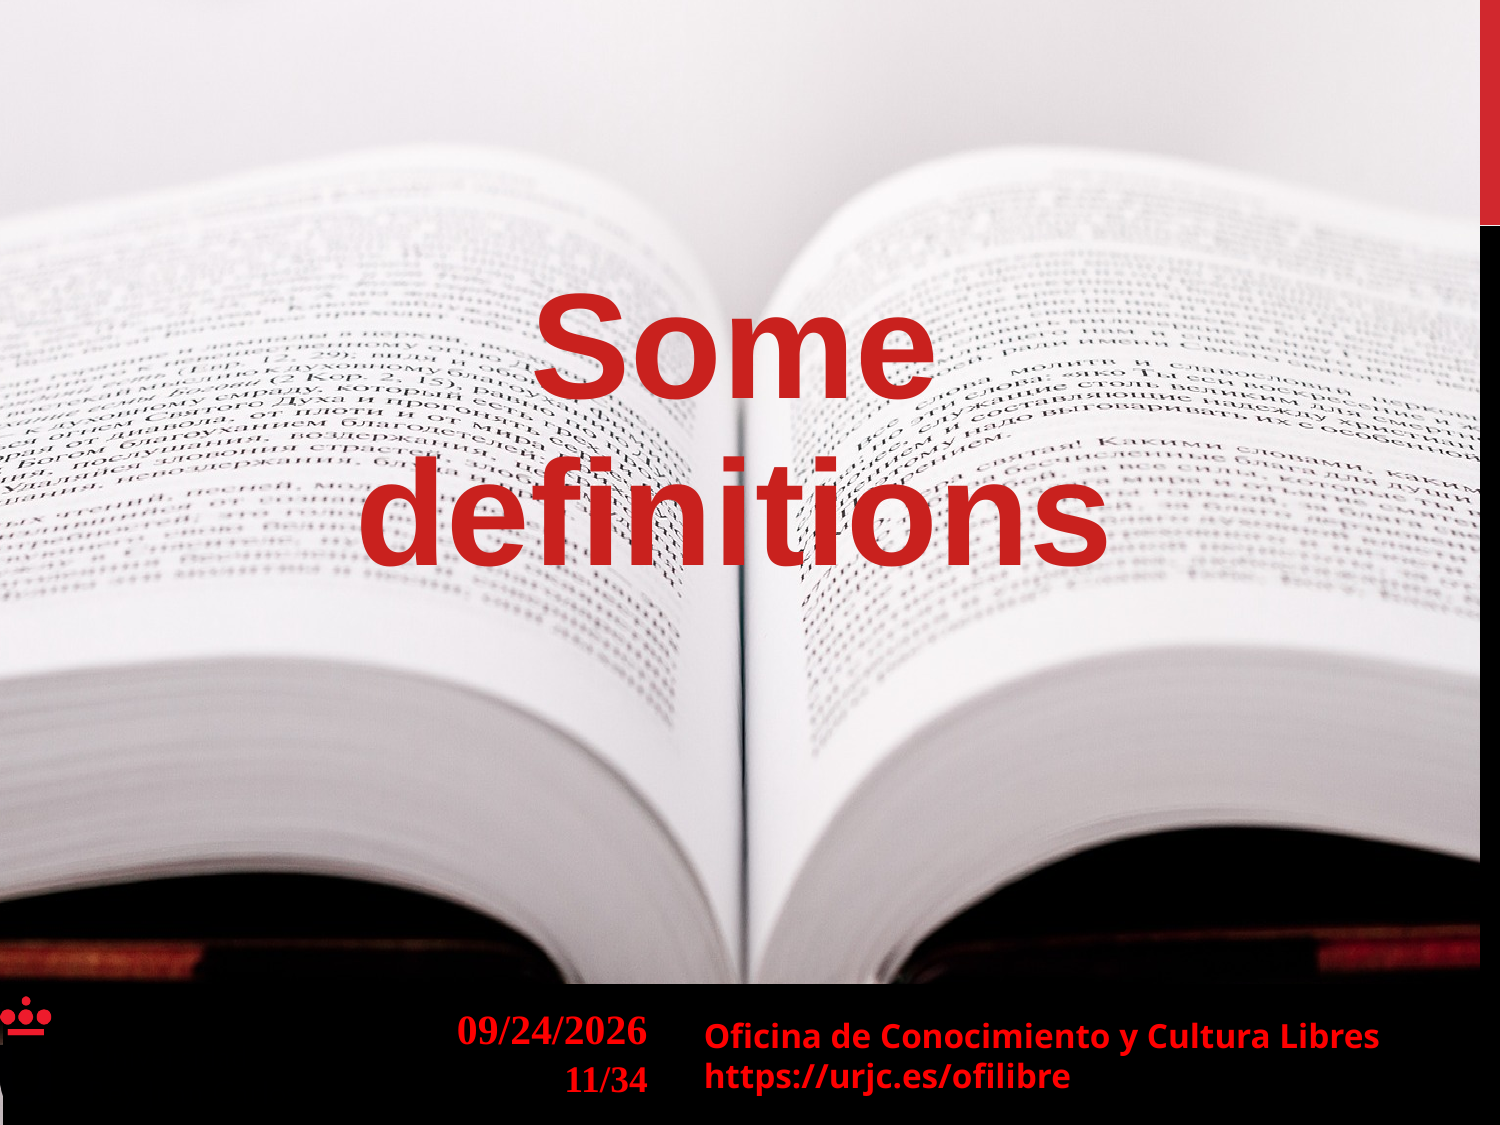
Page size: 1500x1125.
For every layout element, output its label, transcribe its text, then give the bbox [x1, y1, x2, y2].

text_box Some definitions [120, 254, 1351, 605]
title [75, 285, 1425, 661]
picture [0, 0, 1500, 1014]
